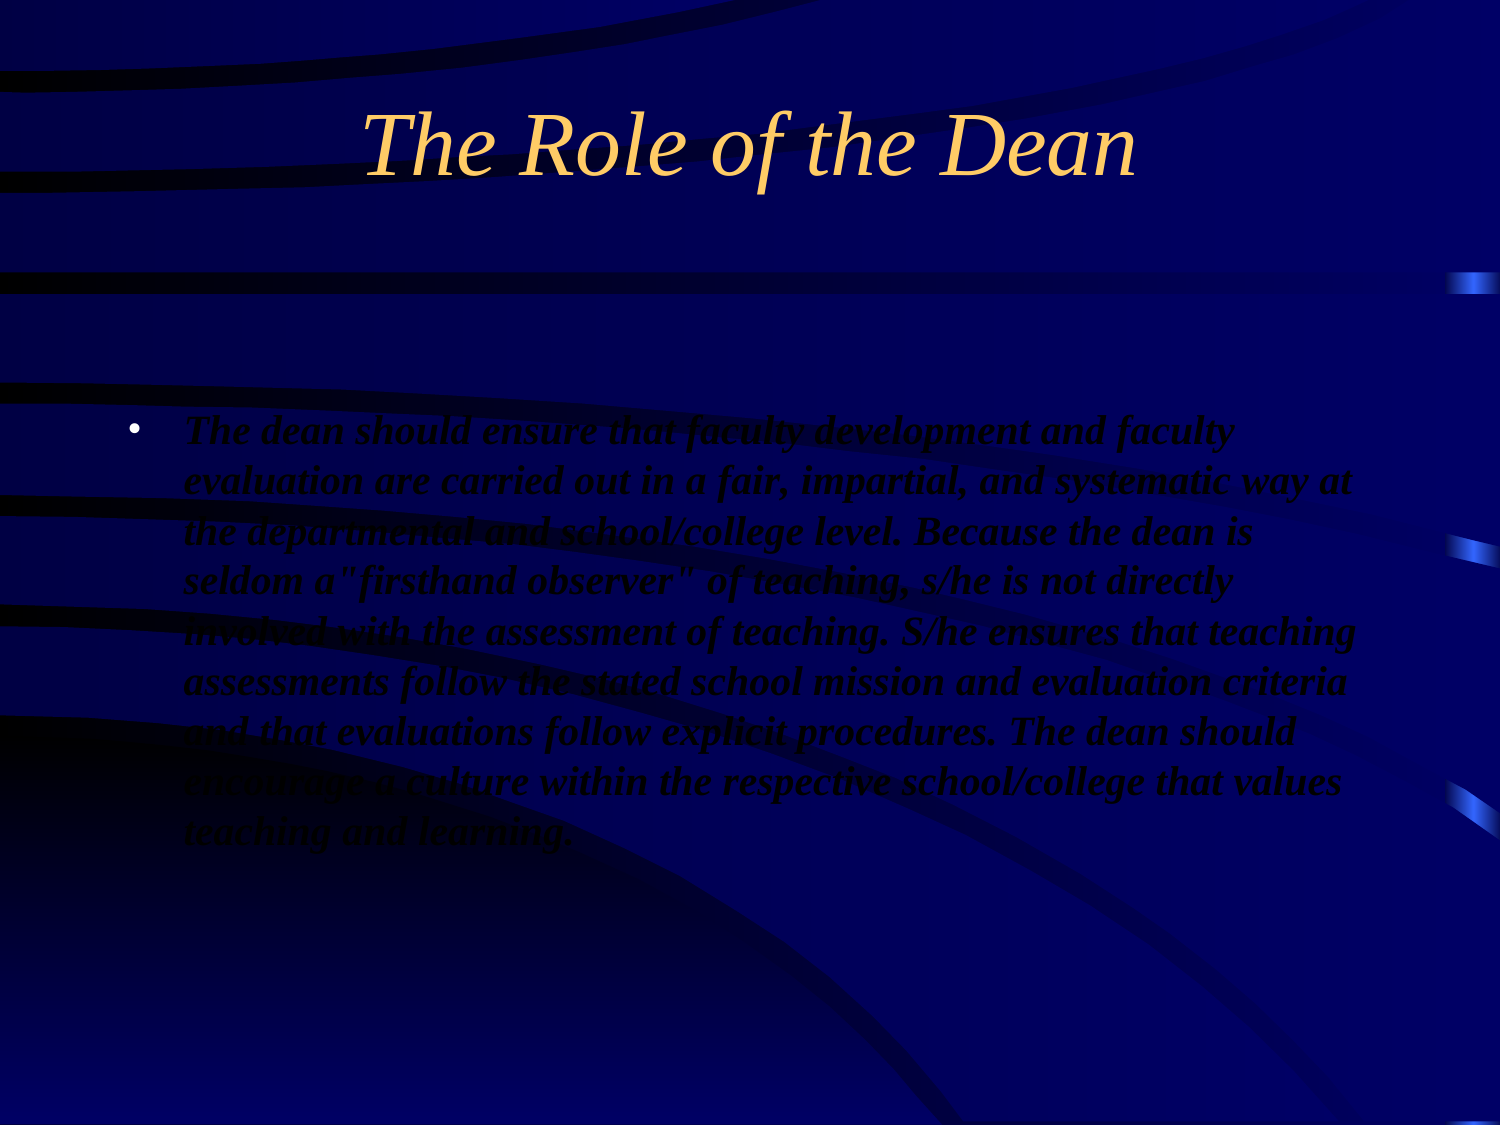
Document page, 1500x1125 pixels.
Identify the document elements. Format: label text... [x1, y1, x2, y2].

list The dean should ensure that faculty development and faculty evaluation are carried out in a fair, impartial, and systematic way at the departmental and school/college level. Because the dean is seldom a"firsthand observer" of teaching, s/he is not directly involved with the assessment of teaching. S/he ensures that teaching assessments follow the stated school mission and evaluation criteria and that evaluations follow explicit procedures. The dean should encourage a culture within the respective school/college that values teaching and learning. [112, 324, 1388, 1000]
title The Role of the Dean [112, 99, 1388, 288]
